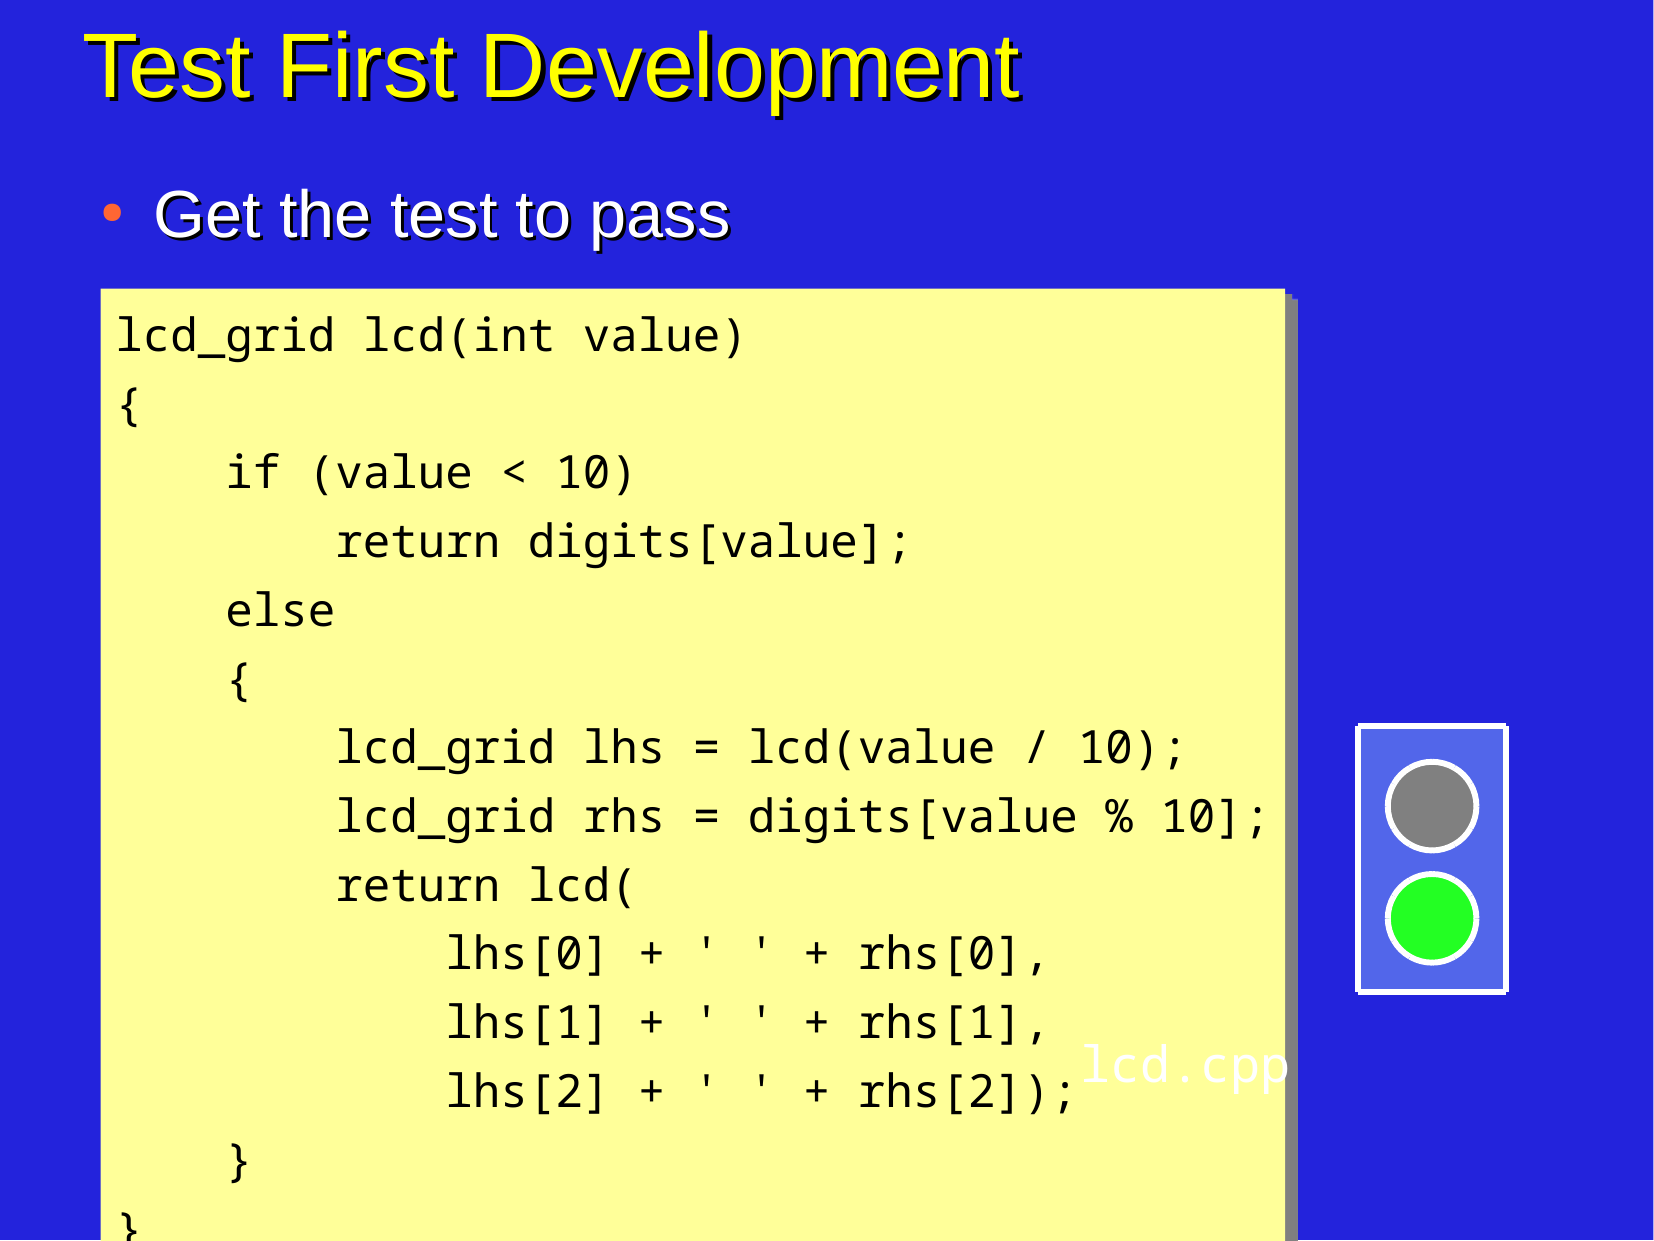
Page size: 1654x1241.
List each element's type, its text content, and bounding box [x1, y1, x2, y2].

text_box lcd_grid lcd(int value) { if (value < 10) return digits[value]; else { lcd_grid lhs = lcd(value / 10); lcd_grid rhs = digits[value % 10]; return lcd( lhs[0] + ' ' + rhs[0], lhs[1] + ' ' + rhs[1], lhs[2] + ' ' + rhs[2]); } } [100, 288, 1286, 1241]
text_box lcd.cpp [1065, 1021, 1306, 1099]
title Test First Development [82, 2, 1571, 130]
list Get the test to pass [82, 177, 1571, 1182]
text_box [1358, 726, 1506, 993]
